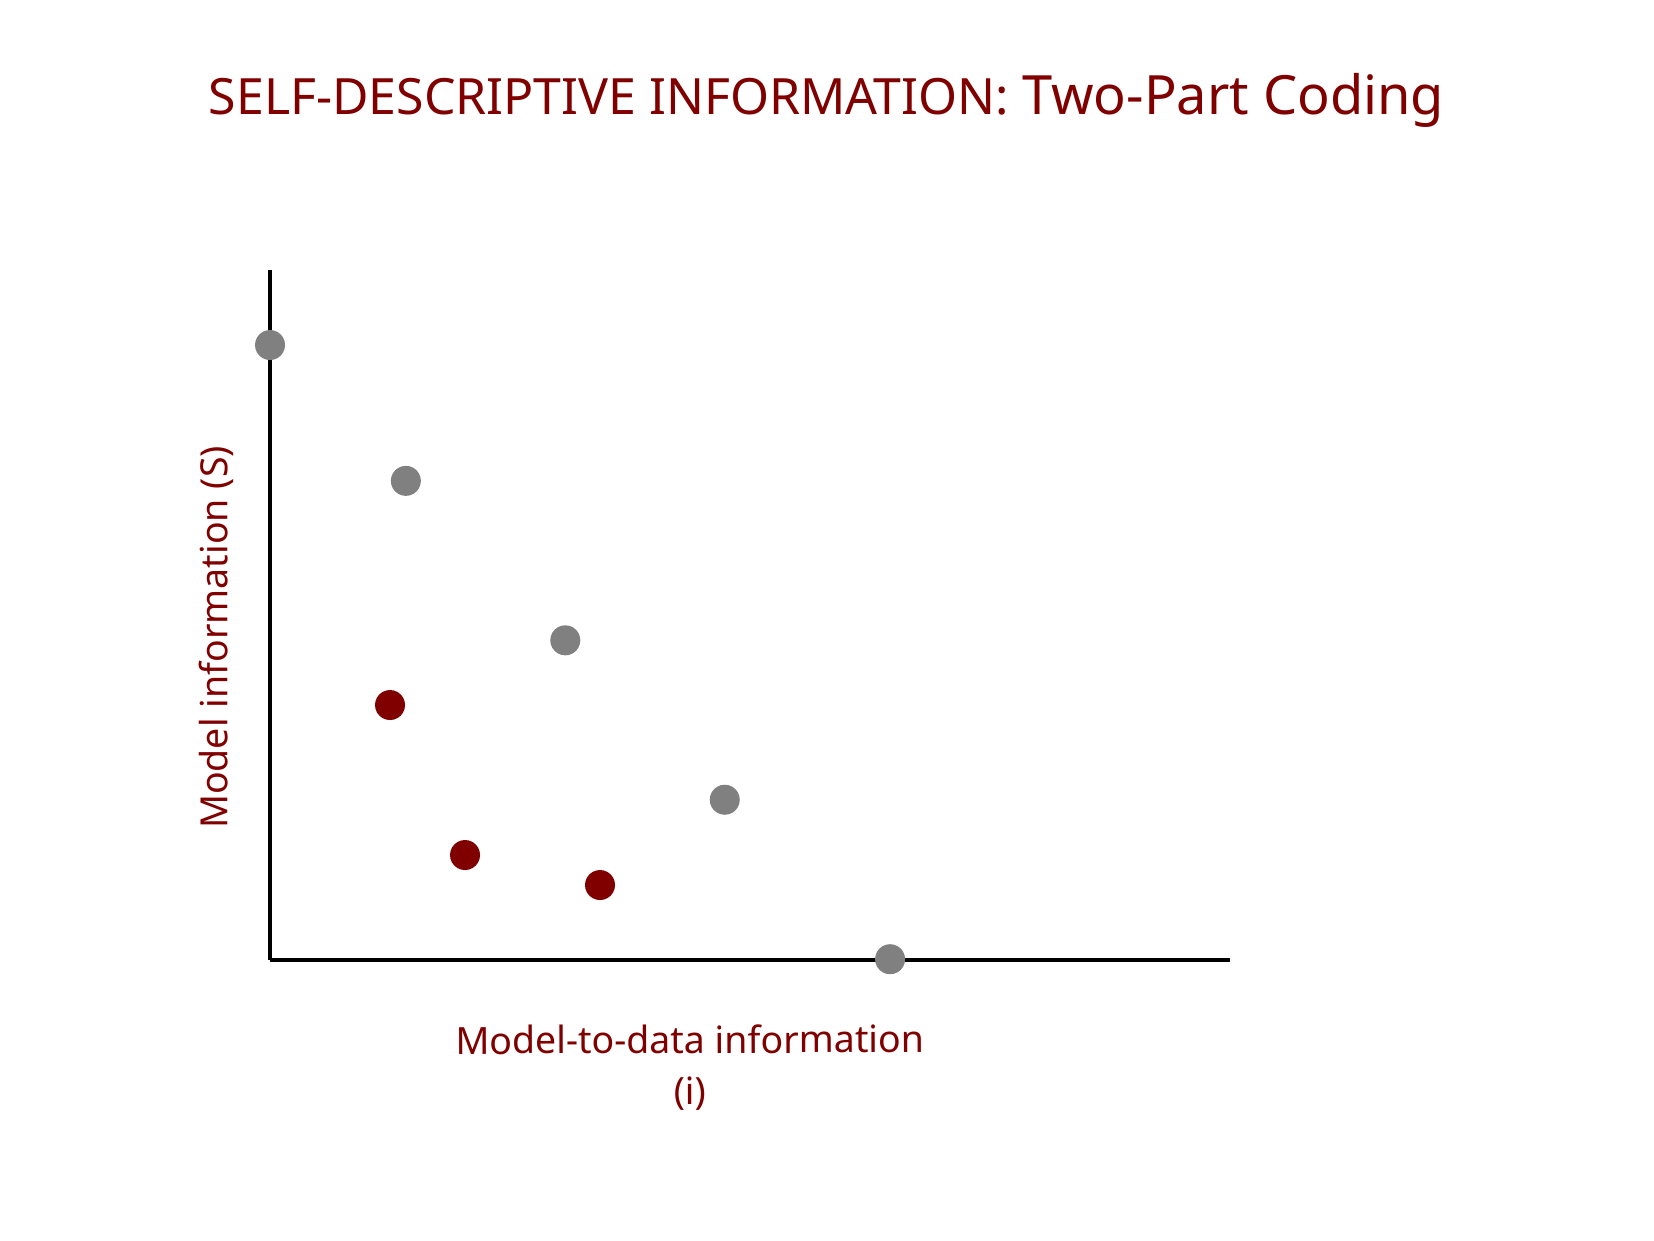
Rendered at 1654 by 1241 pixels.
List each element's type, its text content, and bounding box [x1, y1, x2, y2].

text_box [255, 330, 286, 361]
text_box [550, 625, 581, 656]
text_box [585, 870, 616, 901]
title [82, 65, 1571, 122]
text_box Model information (S) [180, 420, 239, 856]
text_box [875, 944, 906, 975]
text_box [375, 690, 406, 721]
text_box [390, 465, 421, 496]
text_box [450, 840, 481, 871]
text_box [709, 784, 740, 815]
text_box Model-to-data information (i) [434, 1004, 946, 1065]
